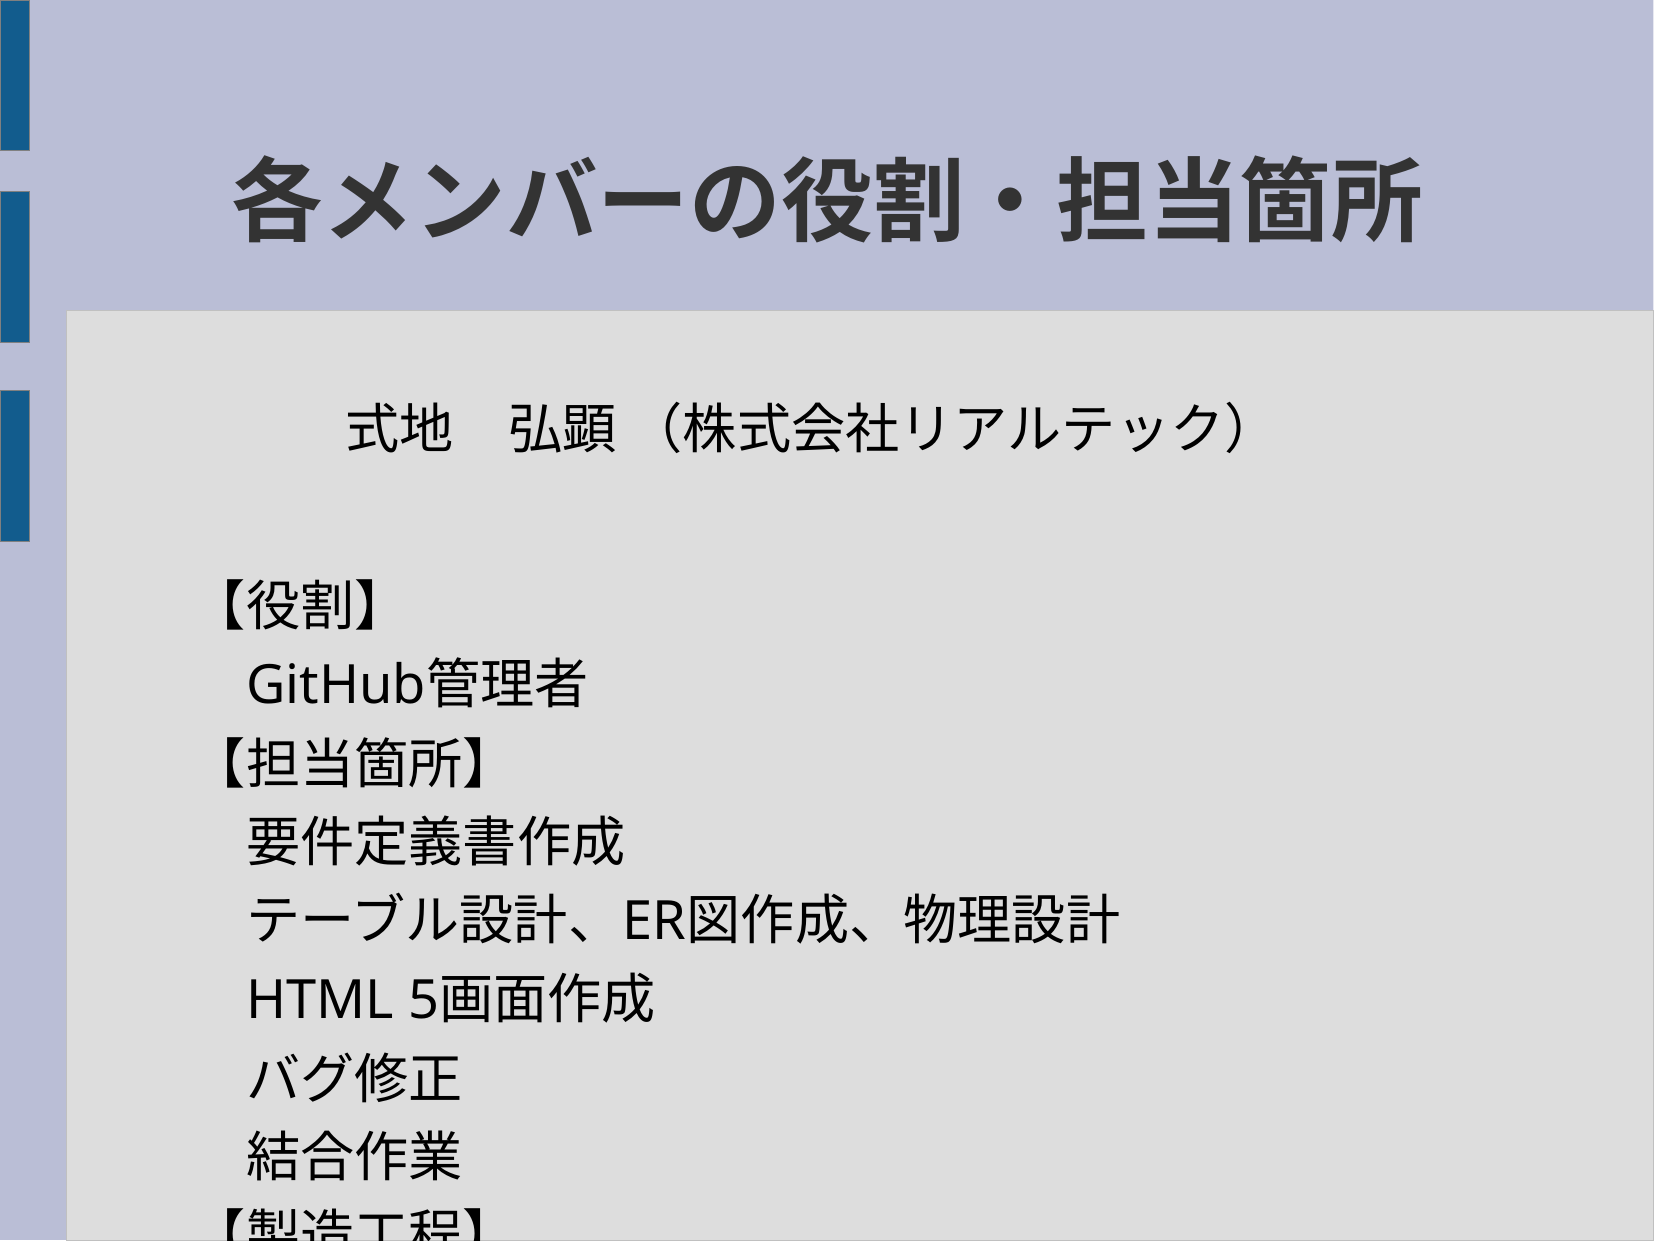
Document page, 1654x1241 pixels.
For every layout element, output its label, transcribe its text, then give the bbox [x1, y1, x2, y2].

text_box 式地 弘顕 （株式会社リアルテック） [330, 377, 1524, 448]
title 各メンバーの役割・担当箇所 [121, 91, 1534, 299]
text_box 【役割】 GitHub管理者 【担当箇所】 要件定義書作成 テーブル設計、ER図作成、物理設計 HTML 5画面作成 バグ修正 結合作業 【製造工程】 商品詳細(共通) 商品一覧(管理者) [177, 555, 1430, 1193]
